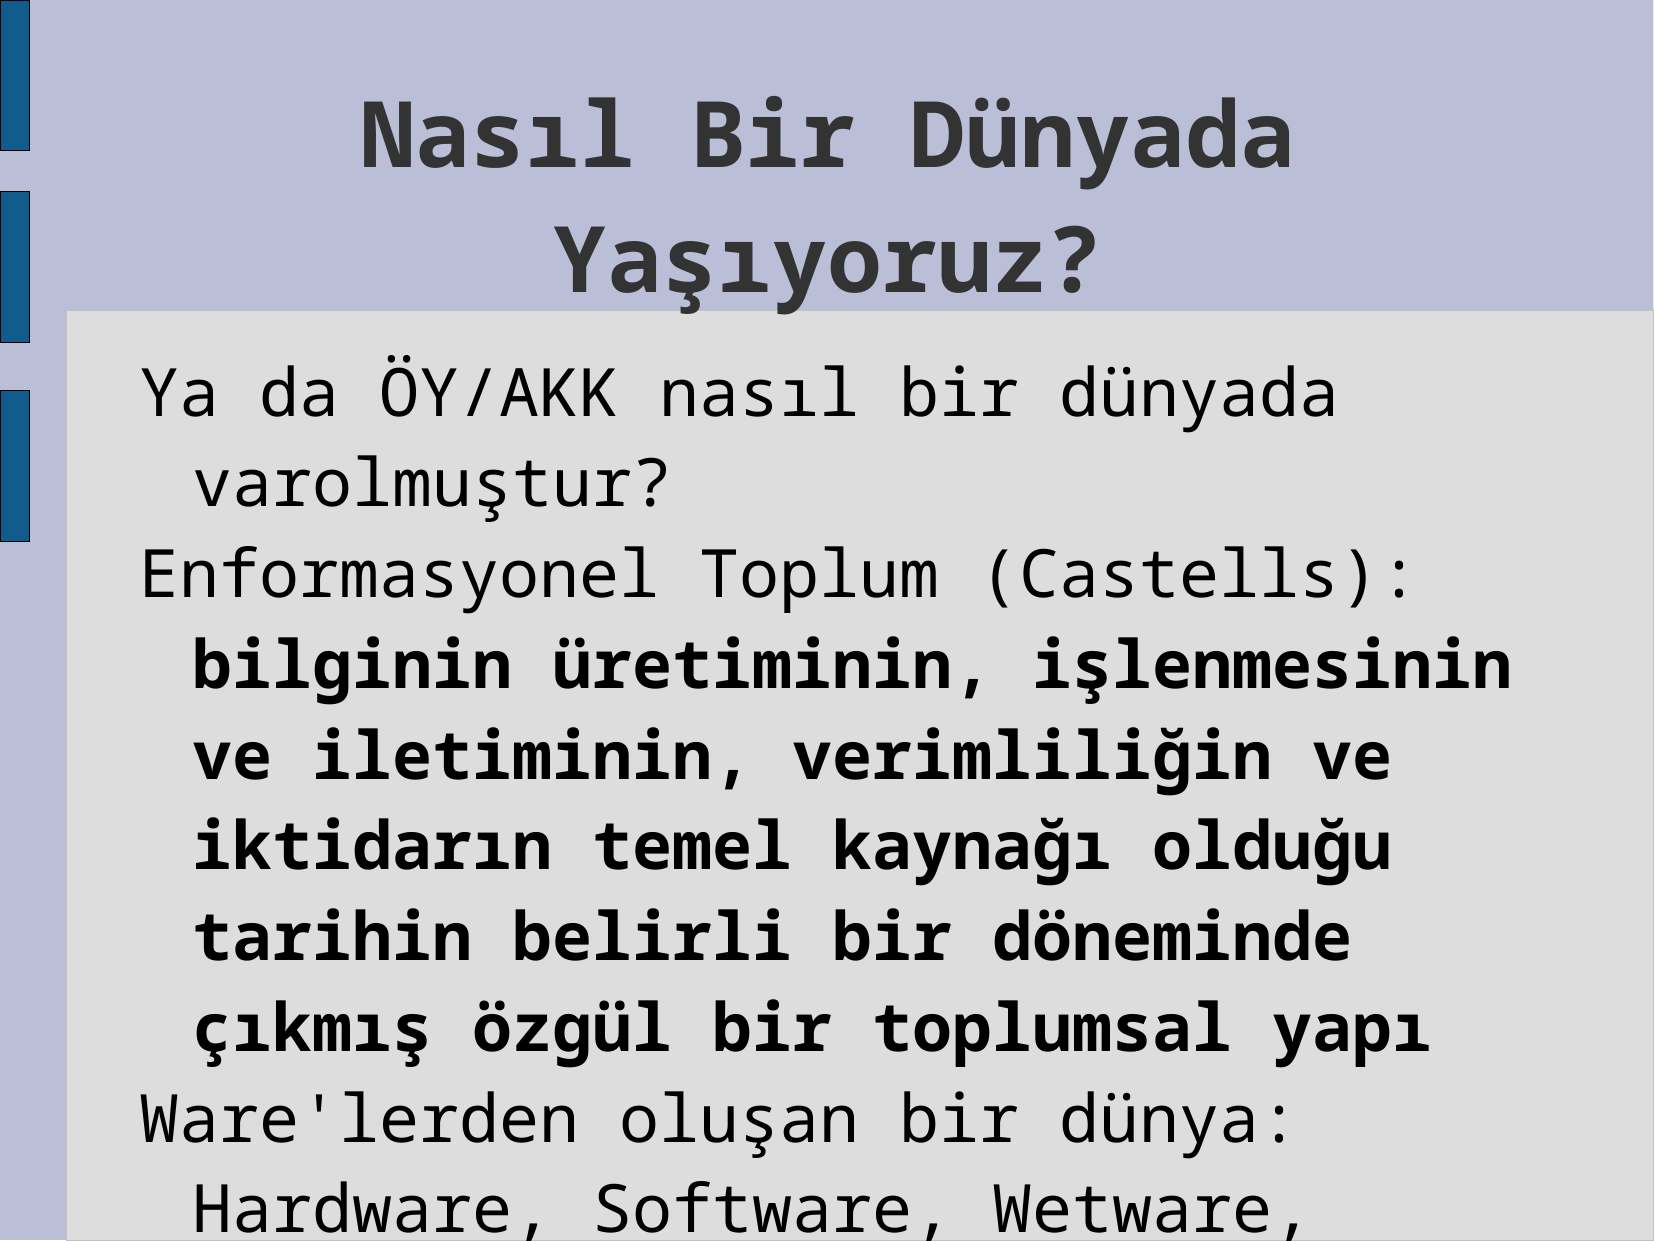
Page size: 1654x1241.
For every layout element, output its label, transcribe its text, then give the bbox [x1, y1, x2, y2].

title Nasıl Bir Dünyada Yaşıyoruz? [121, 88, 1534, 301]
list Ya da ÖY/AKK nasıl bir dünyada varolmuştur? Enformasyonel Toplum (Castells): bilginin üretiminin, işlenmesinin ve iletiminin, verimliliğin ve iktidarın temel kaynağı olduğu tarihin belirli bir döneminde çıkmış özgül bir toplumsal yapı Ware'lerden oluşan bir dünya: Hardware, Software, Wetware, GoogleWare, Infoware [121, 344, 1534, 1197]
